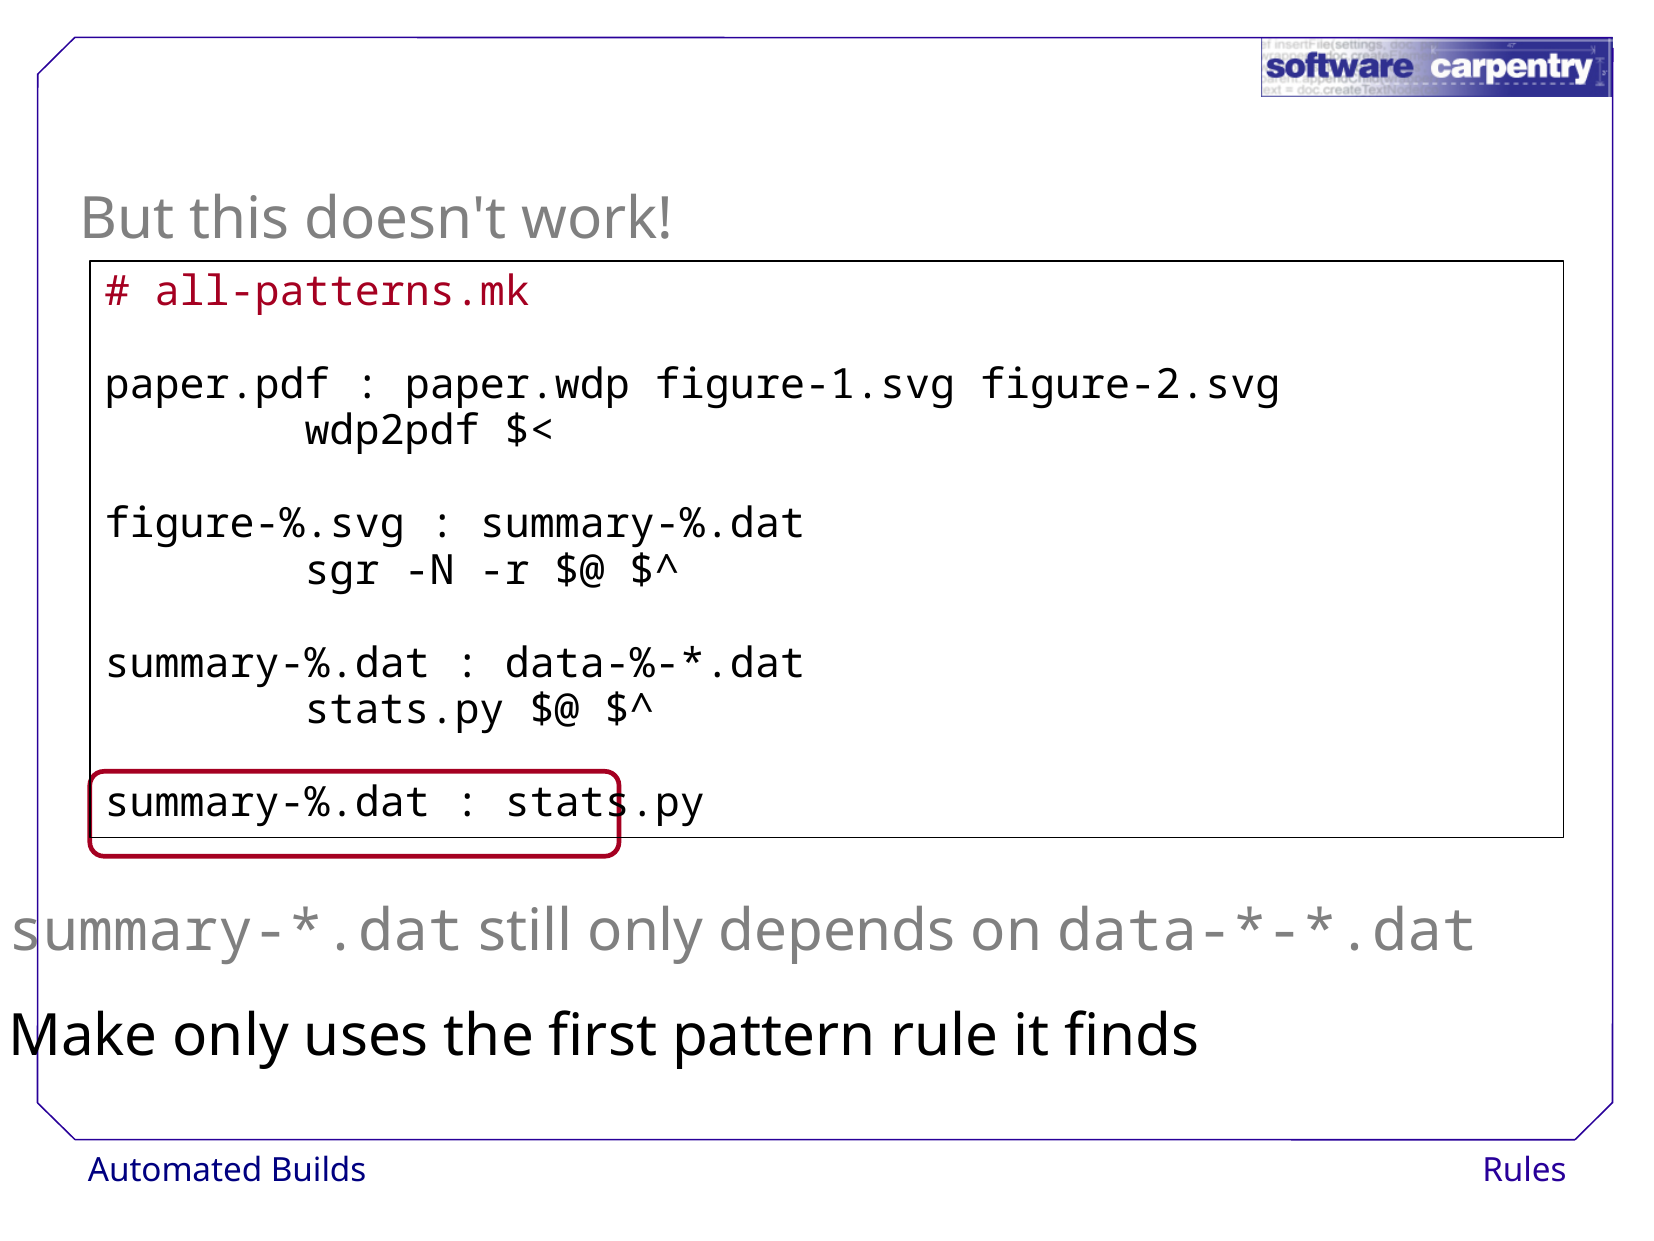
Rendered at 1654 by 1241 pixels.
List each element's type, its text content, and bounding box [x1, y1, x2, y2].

text_box But this doesn't work! [64, 138, 839, 259]
text_box summary-*.dat still only depends on data-*-*.dat Make only uses the first pattern rule it finds [0, 849, 1643, 1075]
picture [1261, 39, 1613, 97]
text_box # all-patterns.mk paper.pdf : paper.wdp figure-1.svg figure-2.svg wdp2pdf $< figure-%.svg : summary-%.dat sgr -N -r $@ $^ summary-%.dat : data-%-*.dat stats.py $@ $^ summary-%.dat : stats.py [89, 260, 1564, 838]
